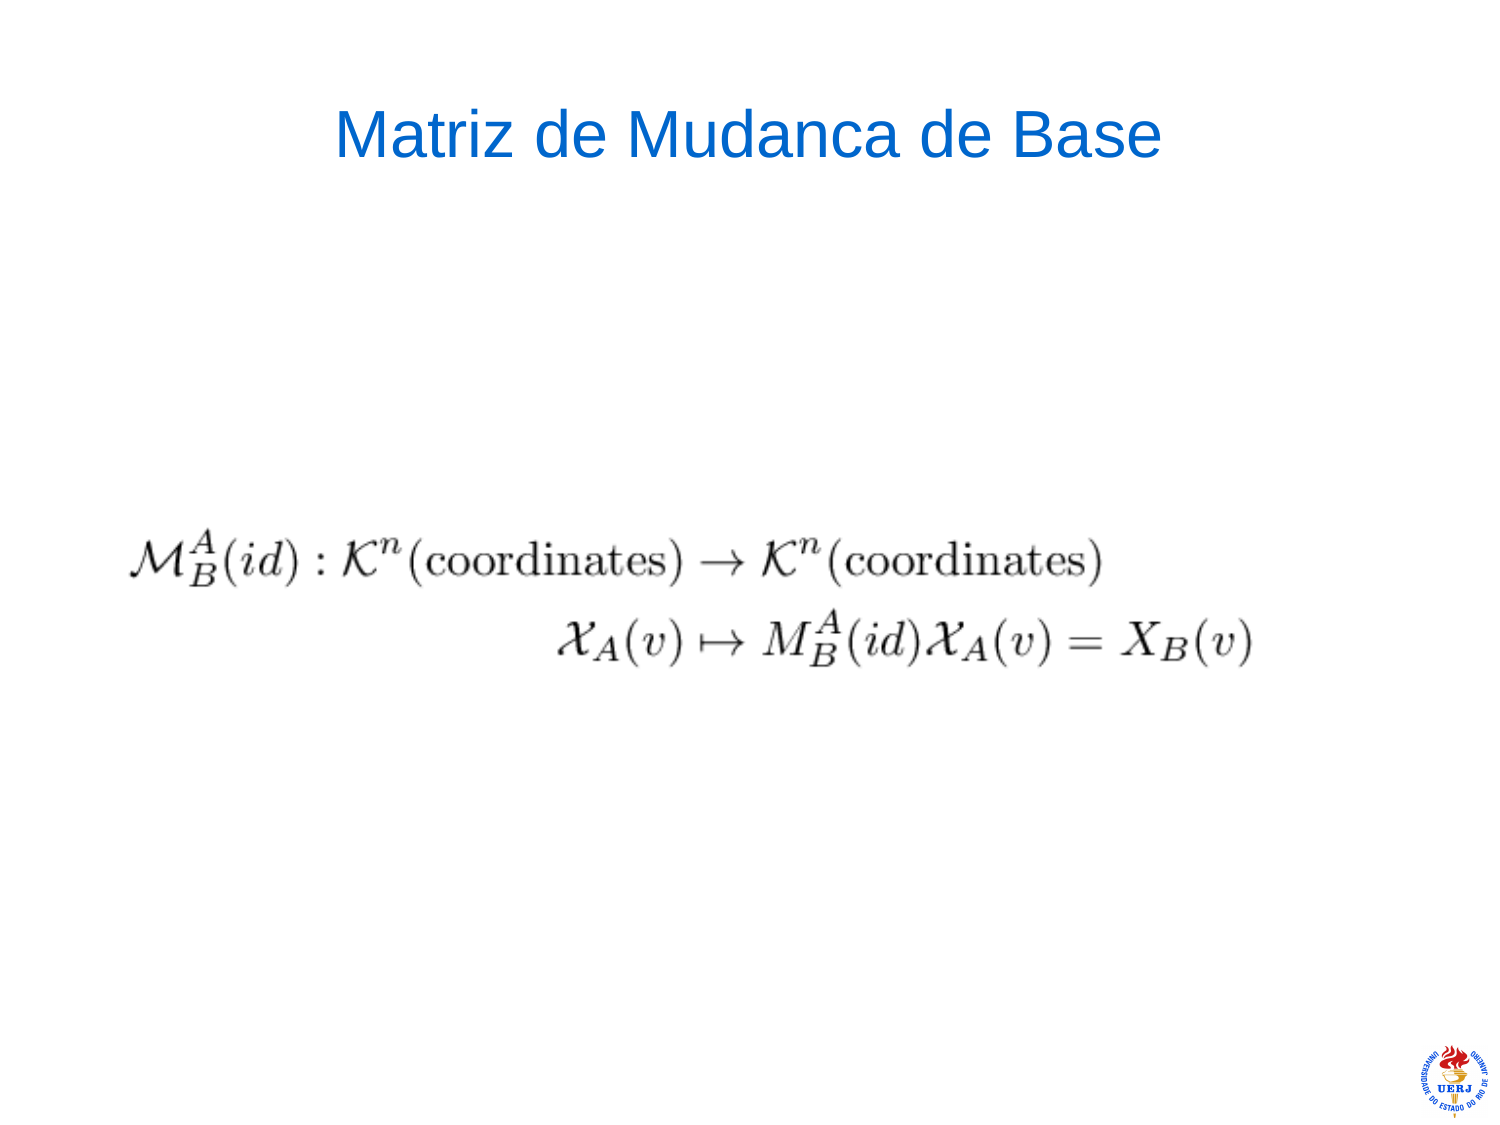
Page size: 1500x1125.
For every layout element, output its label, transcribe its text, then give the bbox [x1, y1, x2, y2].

title Matriz de Mudanca de Base [75, 45, 1424, 232]
picture [1421, 1045, 1488, 1118]
picture [100, 503, 1350, 714]
